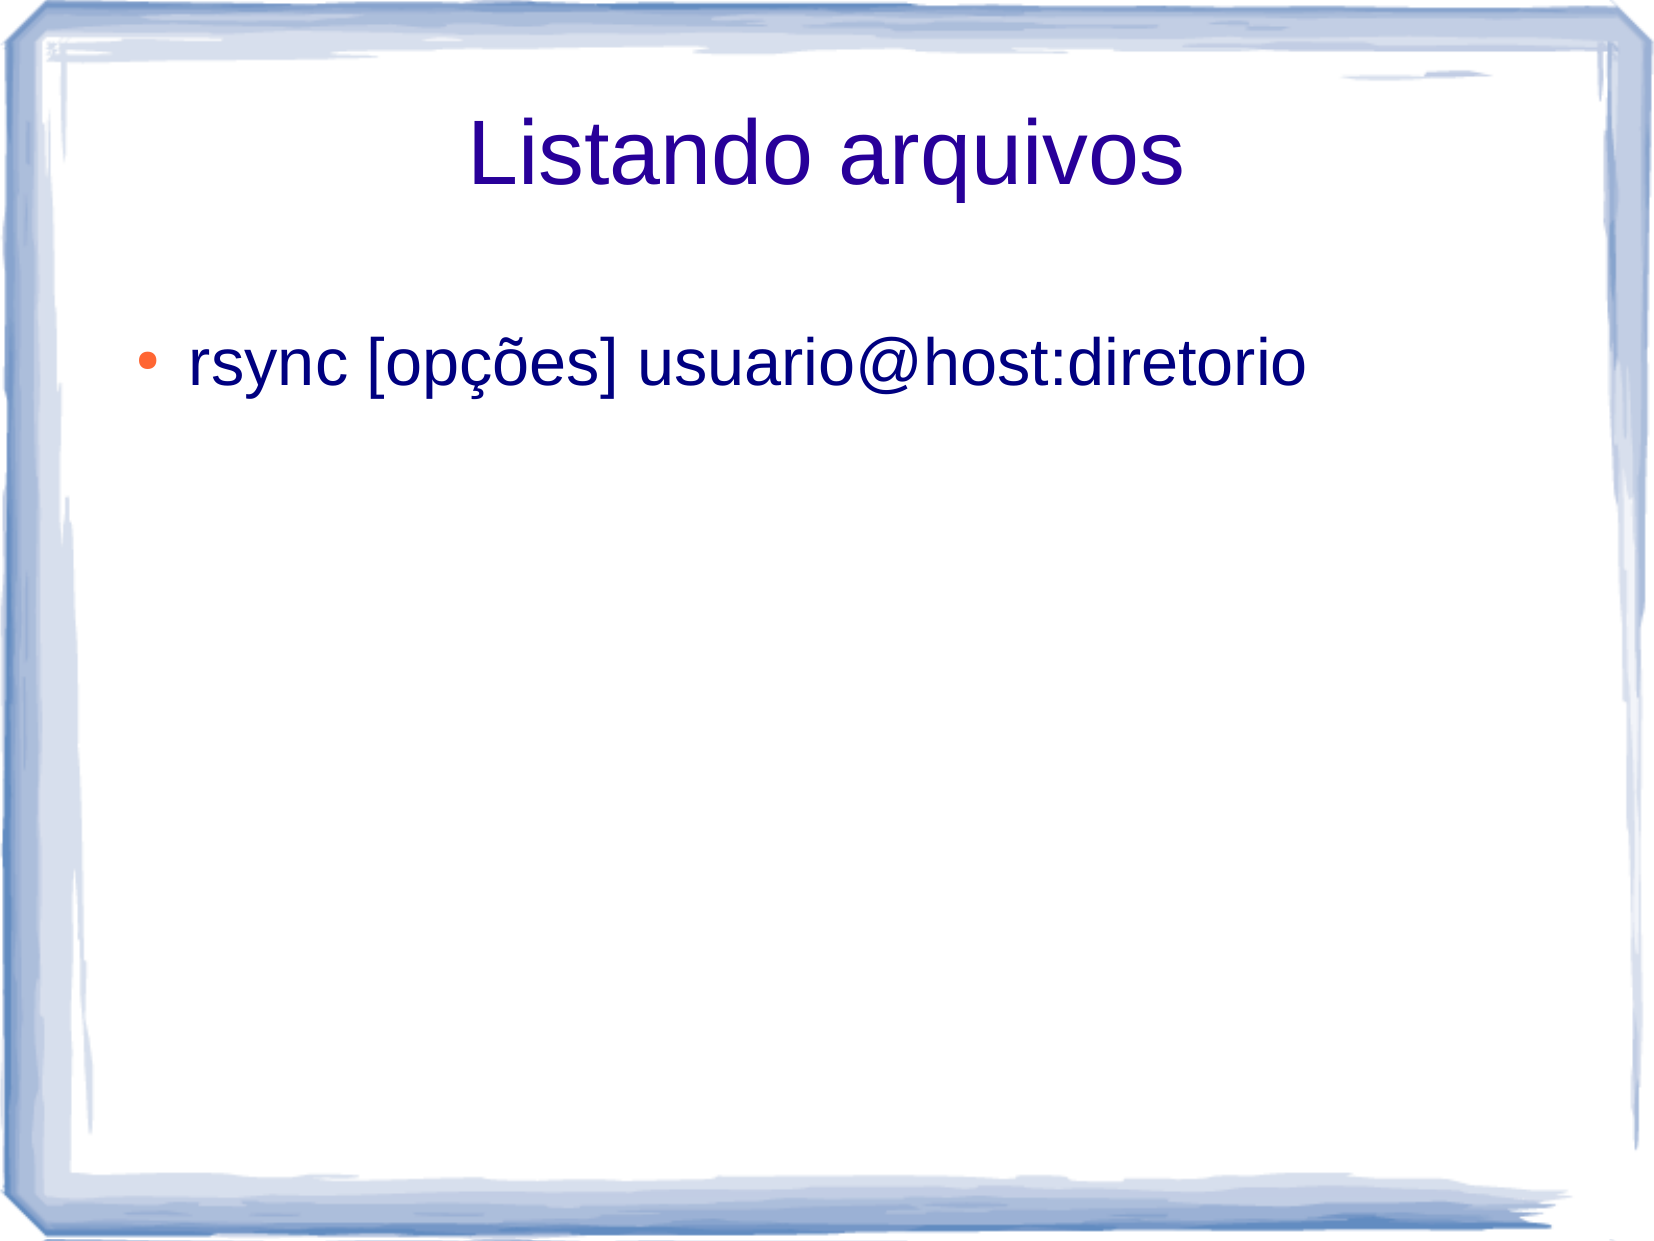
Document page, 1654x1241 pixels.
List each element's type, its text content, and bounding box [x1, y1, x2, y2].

title Listando arquivos [82, 49, 1571, 257]
picture [0, 0, 1654, 1241]
list rsync [opções] usuario@host:diretorio [118, 324, 1571, 1045]
